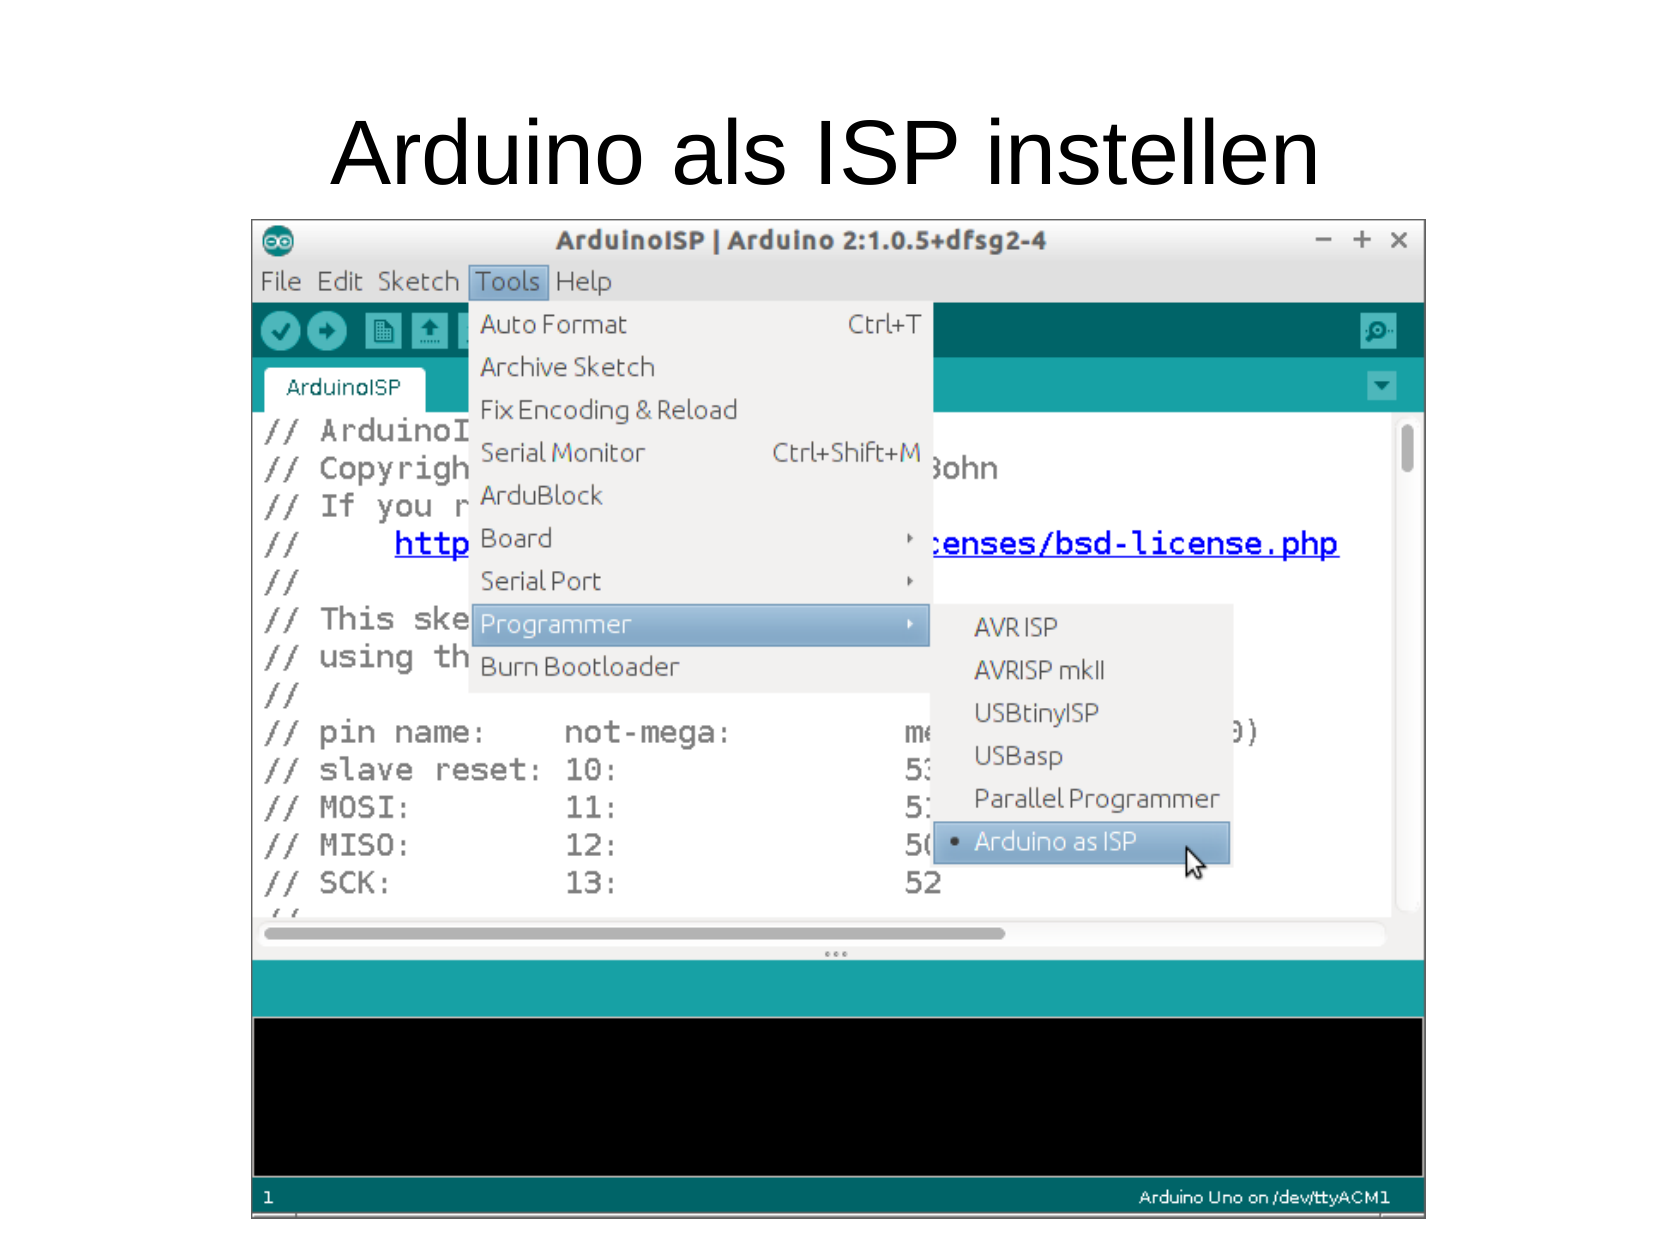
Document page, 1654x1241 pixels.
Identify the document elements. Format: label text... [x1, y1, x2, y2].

title Arduino als ISP instellen [82, 49, 1571, 257]
picture [251, 219, 1426, 1219]
